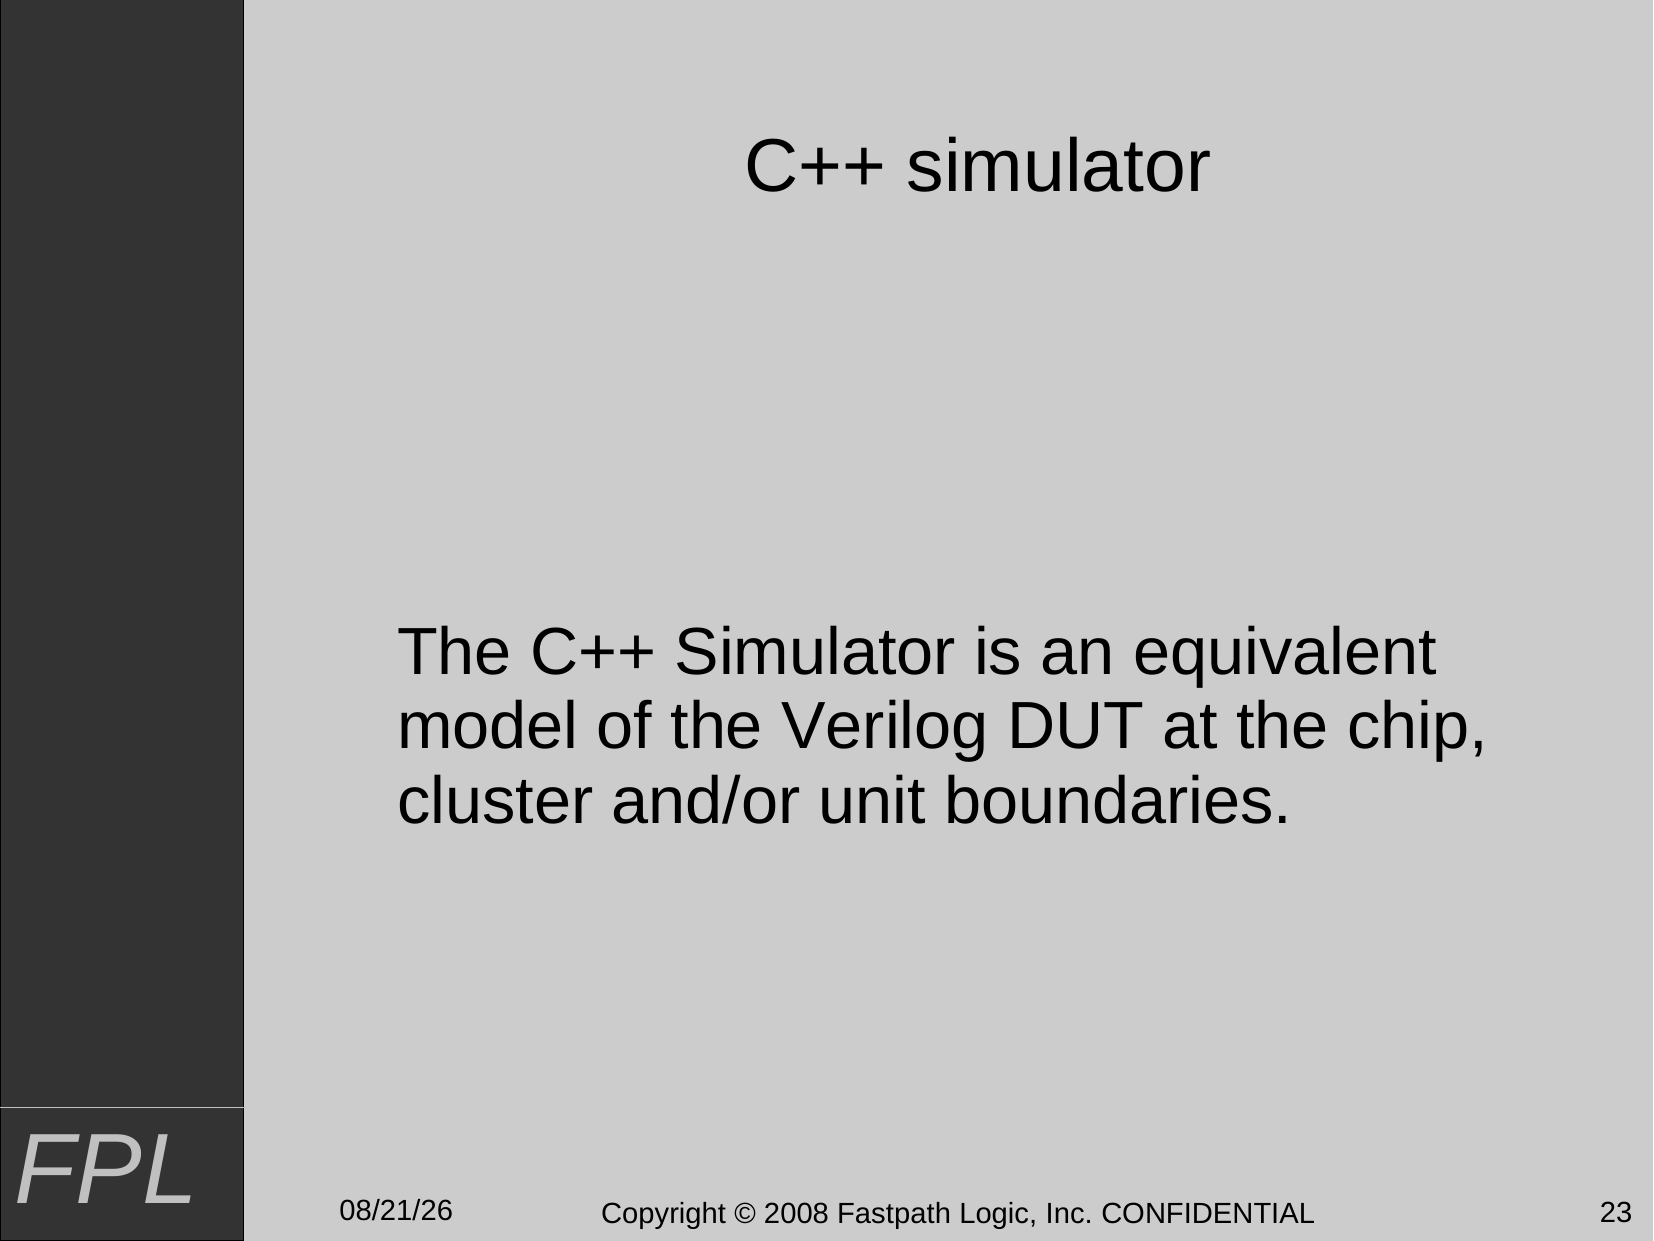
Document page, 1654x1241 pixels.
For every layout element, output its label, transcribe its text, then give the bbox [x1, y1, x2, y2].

subtitle The C++ Simulator is an equivalent model of the Verilog DUT at the chip, cluster and/or unit boundaries. [322, 272, 1634, 1179]
title C++ simulator [426, 57, 1529, 272]
